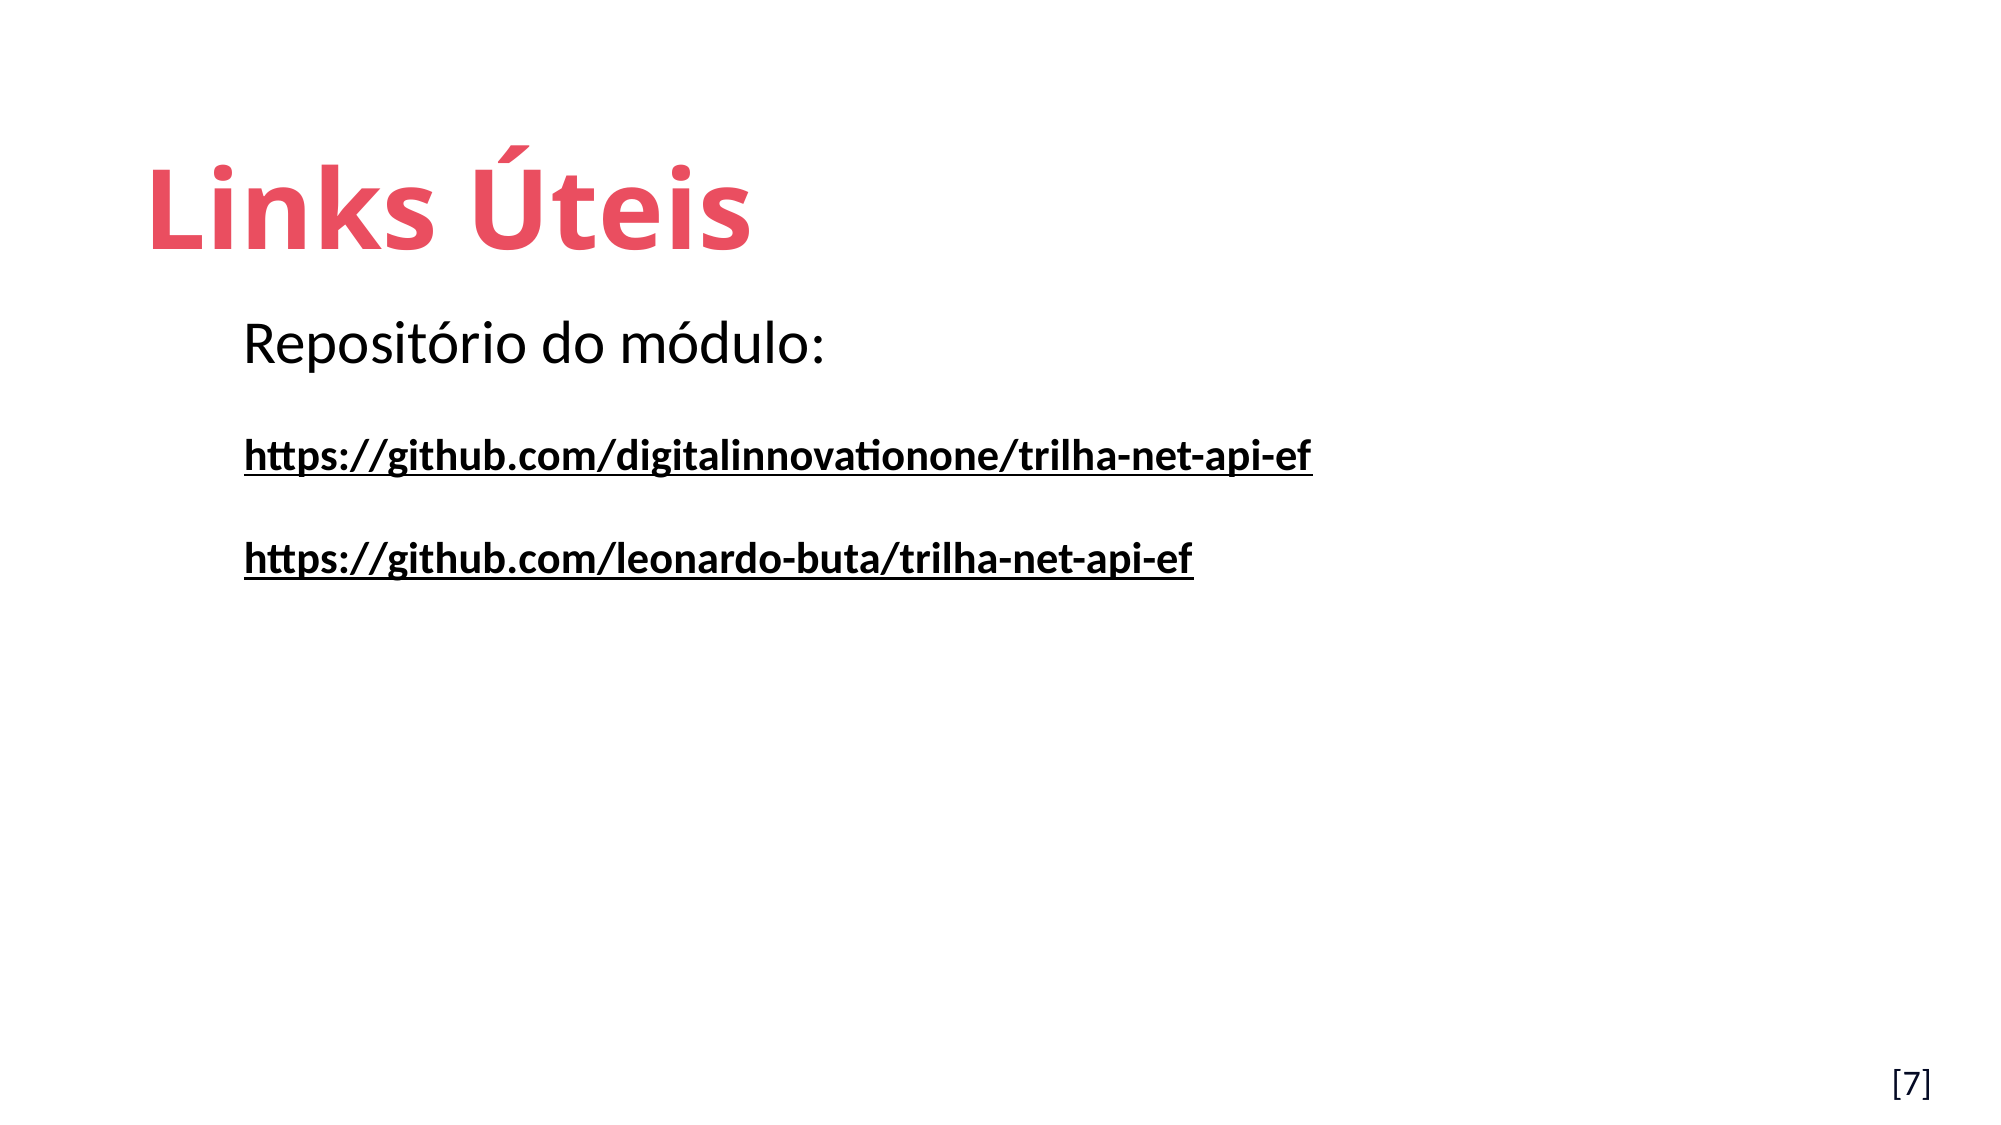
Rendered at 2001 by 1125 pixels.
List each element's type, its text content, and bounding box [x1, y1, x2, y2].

text_box Repositório do módulo: https://github.com/digitalinnovationone/trilha-net-api-ef https://github.com/leonardo-buta/trilha-net-api-ef [123, 283, 1878, 1039]
slide_number [7] [1871, 1038, 1992, 1125]
text_box Links Úteis [123, 98, 1878, 283]
